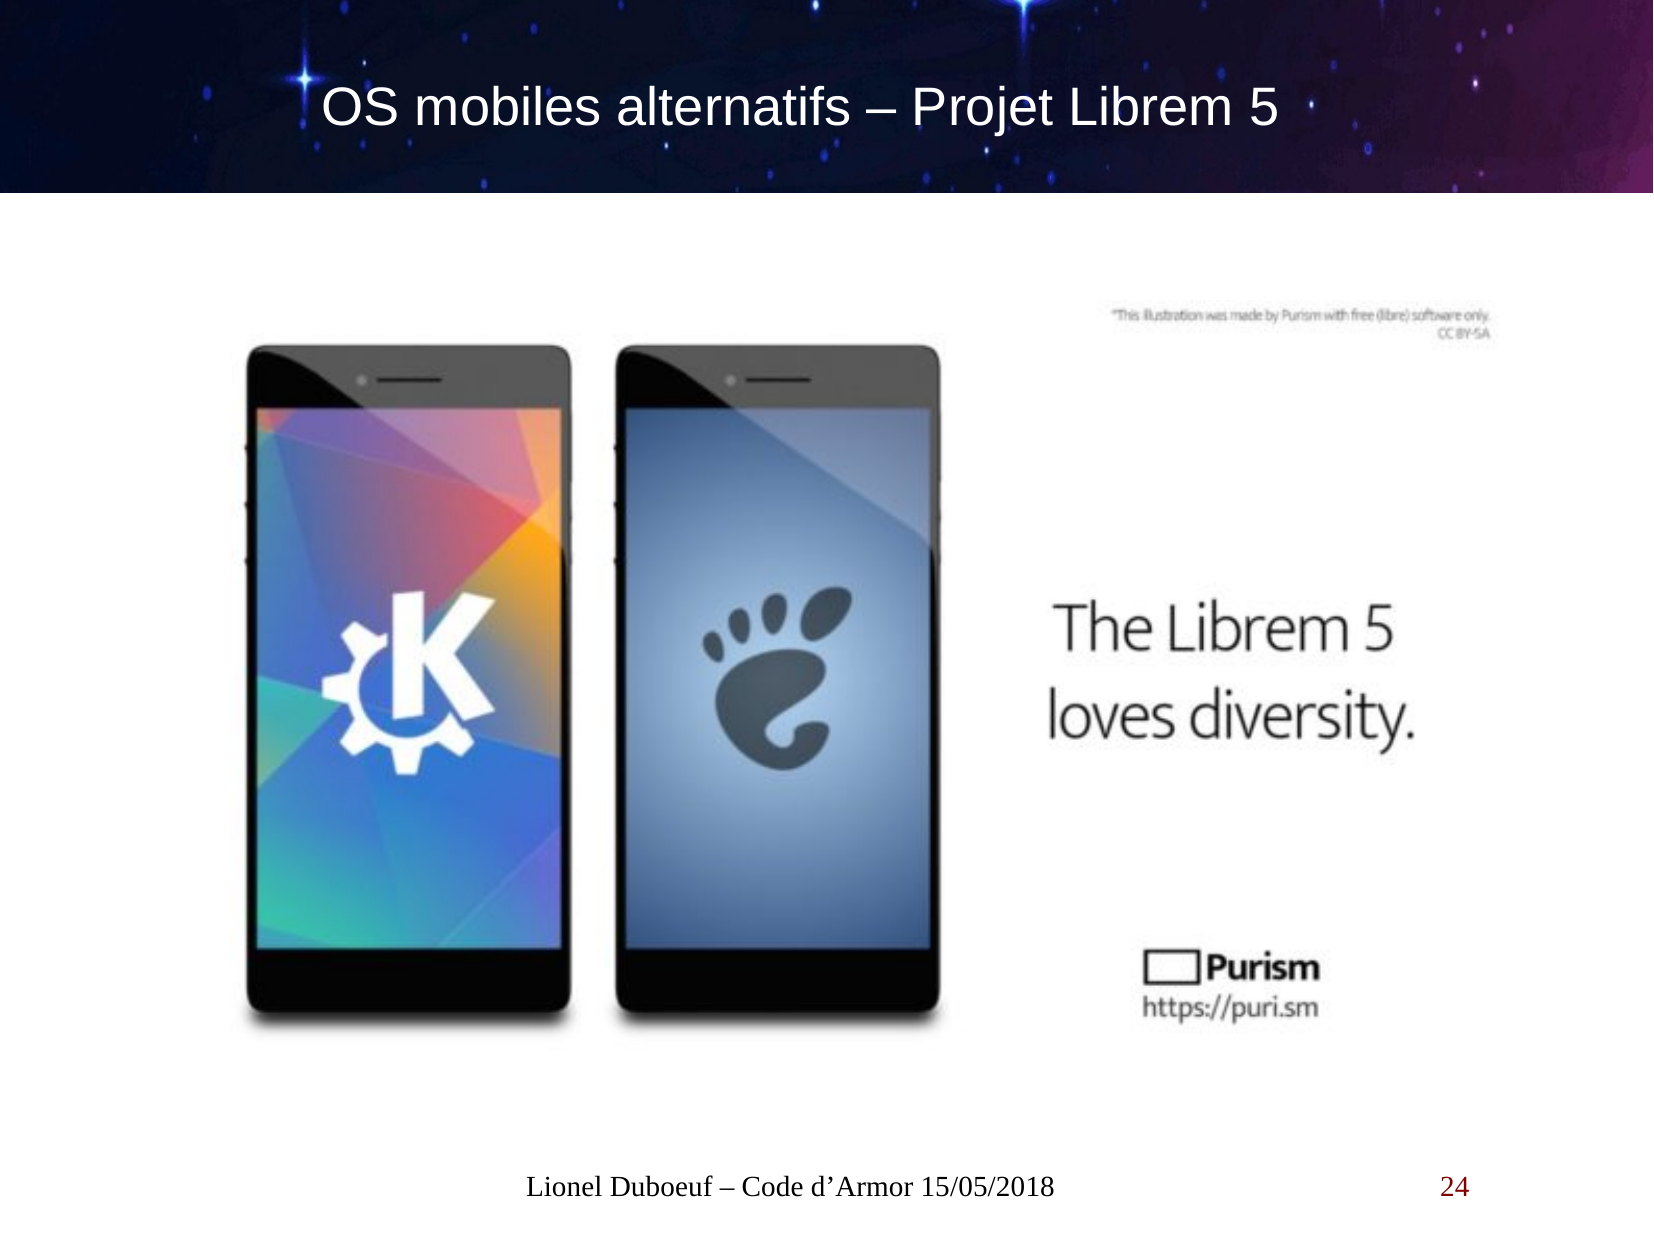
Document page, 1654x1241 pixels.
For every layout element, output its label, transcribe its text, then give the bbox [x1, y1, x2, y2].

title OS mobiles alternatifs – Projet Librem 5 [57, 2, 1546, 211]
picture [164, 300, 1498, 1086]
picture [0, 0, 1653, 193]
